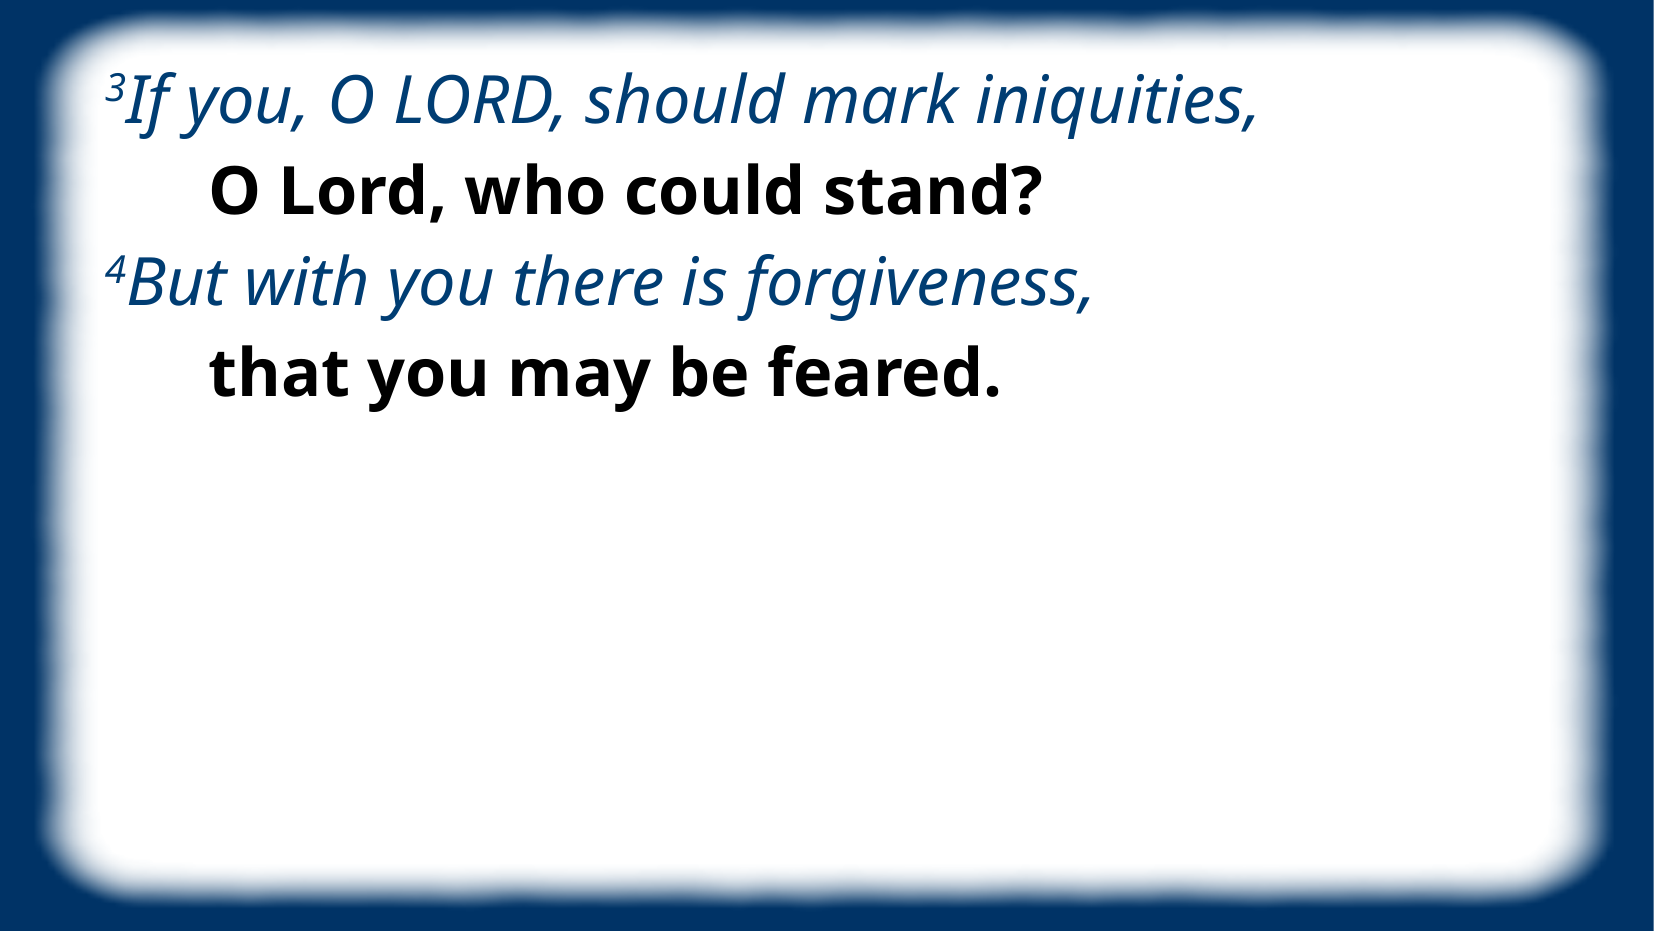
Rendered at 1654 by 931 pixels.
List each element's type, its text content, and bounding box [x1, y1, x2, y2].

text_box 3If you, O LORD, should mark iniquities, O Lord, who could stand? 4But with you there is forgiveness, that you may be feared. [90, 45, 1576, 415]
picture [0, 0, 1654, 931]
